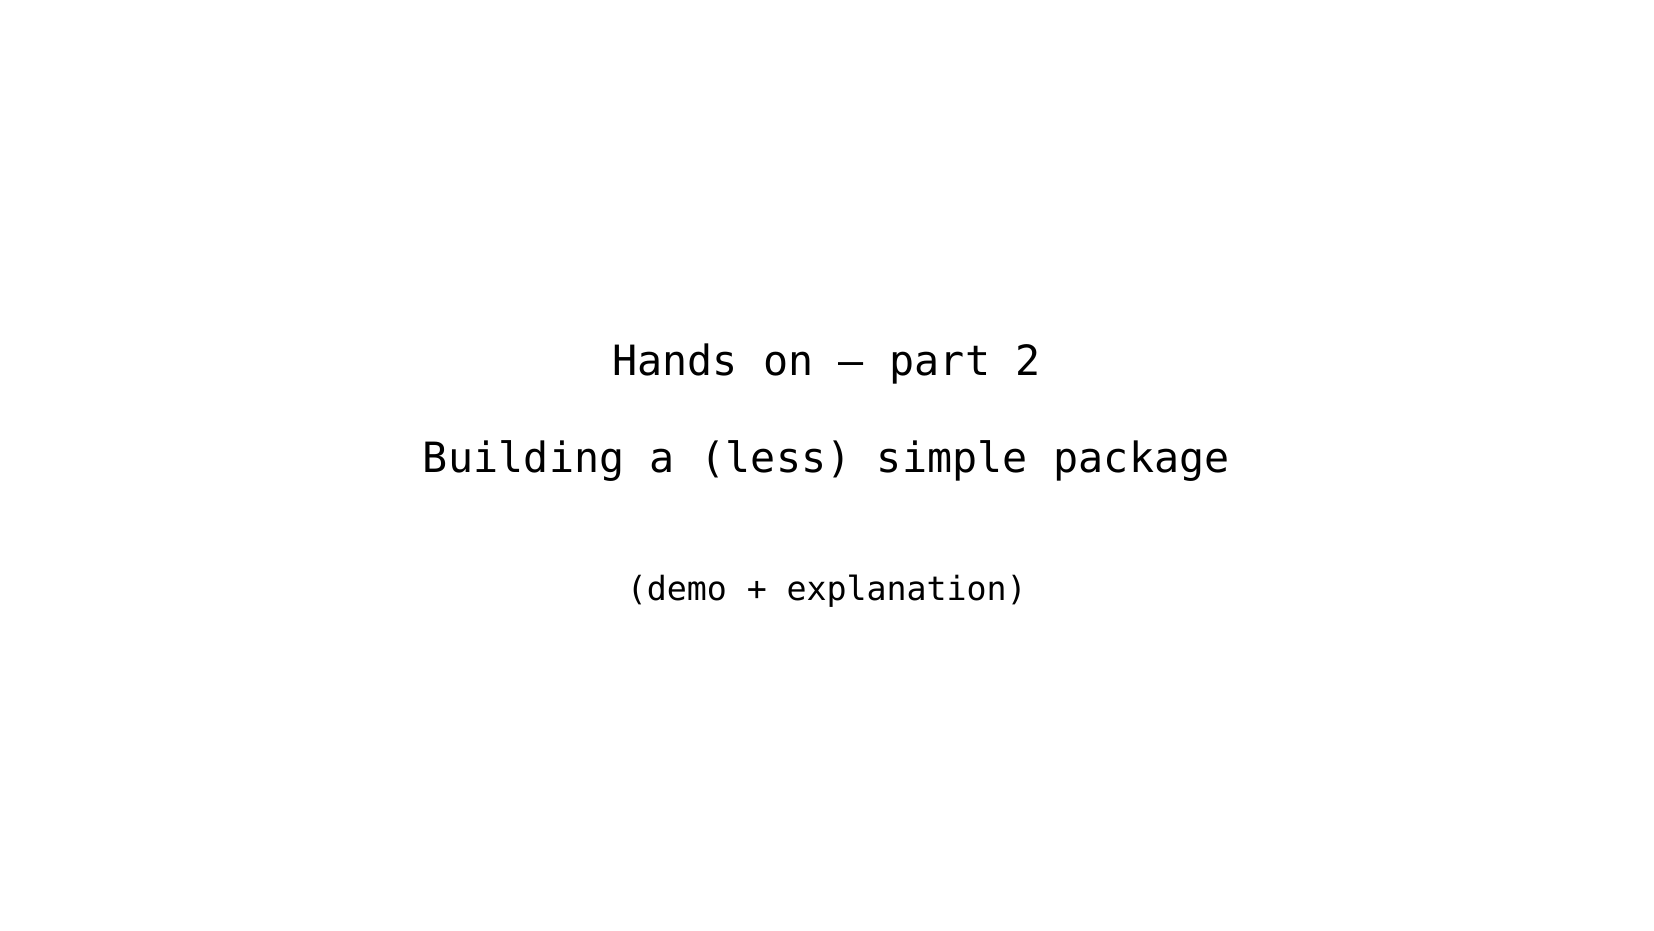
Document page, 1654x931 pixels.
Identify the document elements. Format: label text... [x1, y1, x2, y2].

text_box Hands on – part 2 Building a (less) simple package (demo + explanation) [82, 59, 1571, 886]
